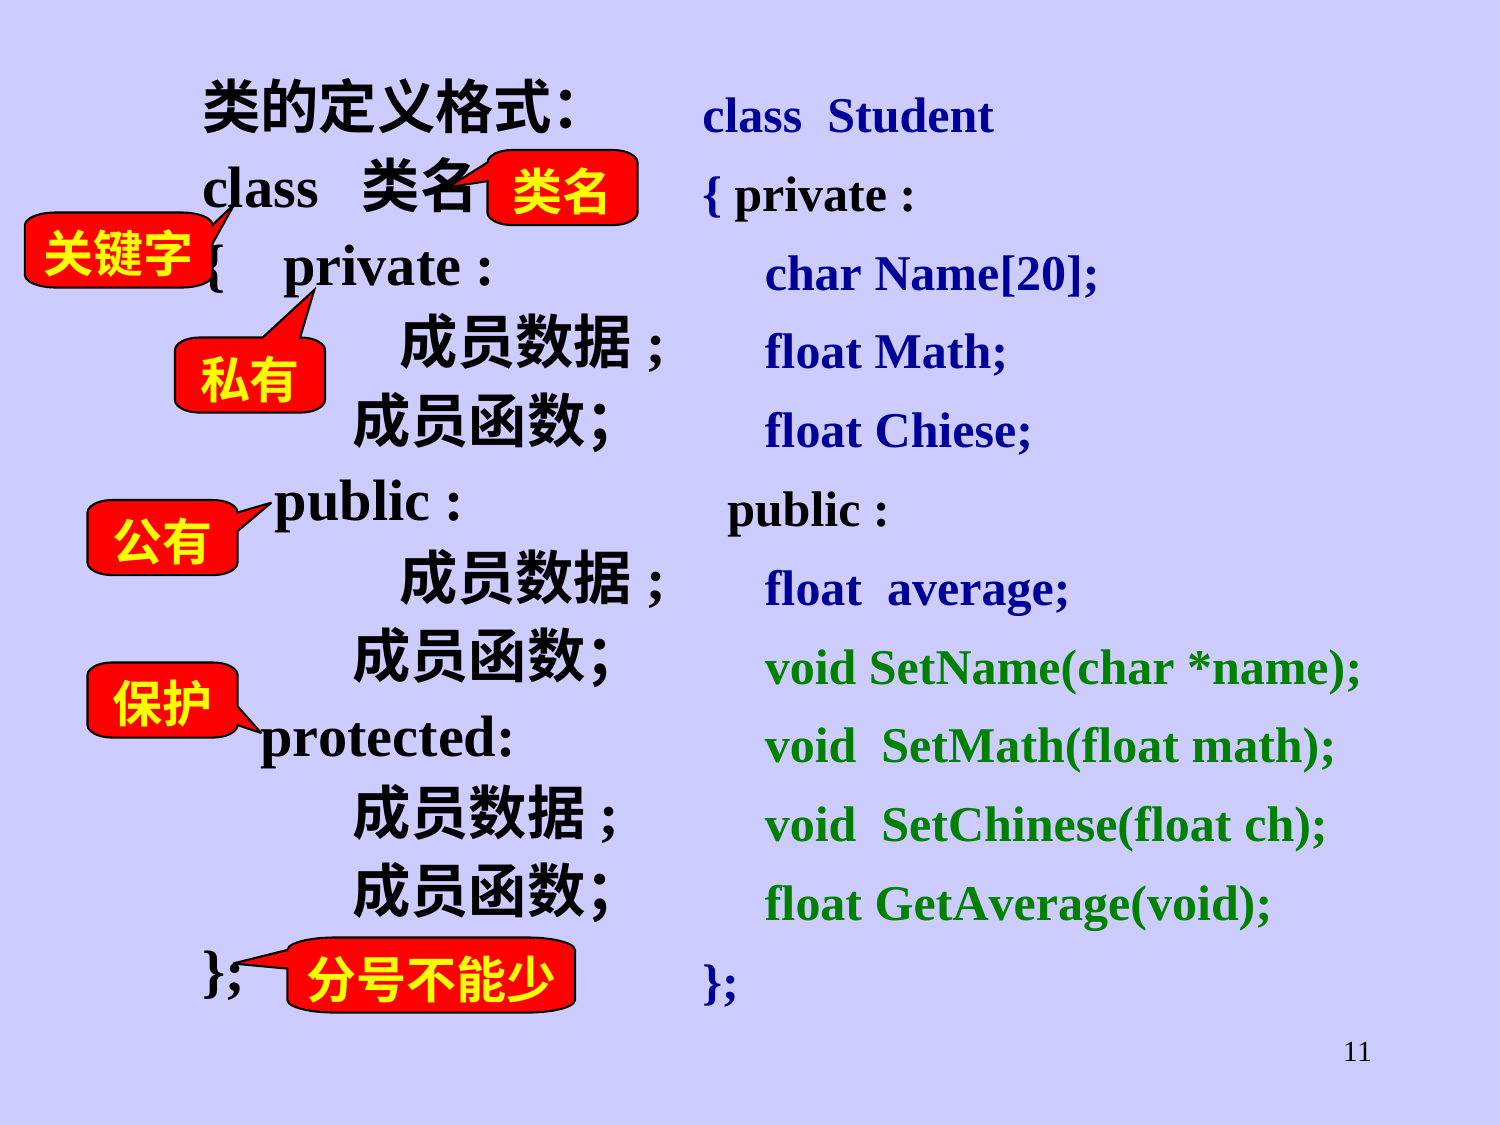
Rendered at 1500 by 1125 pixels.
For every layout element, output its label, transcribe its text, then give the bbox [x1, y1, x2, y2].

text_box <编号> [1074, 1025, 1388, 1101]
text_box 公有 [87, 500, 272, 576]
text_box 保护 [87, 662, 262, 738]
text_box 分号不能少 [233, 937, 576, 1013]
text_box 关键字 [24, 203, 235, 288]
text_box class Student { private : char Name[20]; float Math; float Chiese; public : float average; void SetName(char *name); void SetMath(float math); void SetChinese(float ch); float GetAverage(void); }; [687, 74, 1463, 1017]
text_box 私有 [174, 289, 326, 413]
text_box 类的定义格式： class 类名 { private : 成员数据; 成员函数； public : 成员数据; 成员函数； protected: 成员数据; 成员函数； }; [187, 87, 687, 1008]
text_box 类名 [447, 149, 638, 226]
